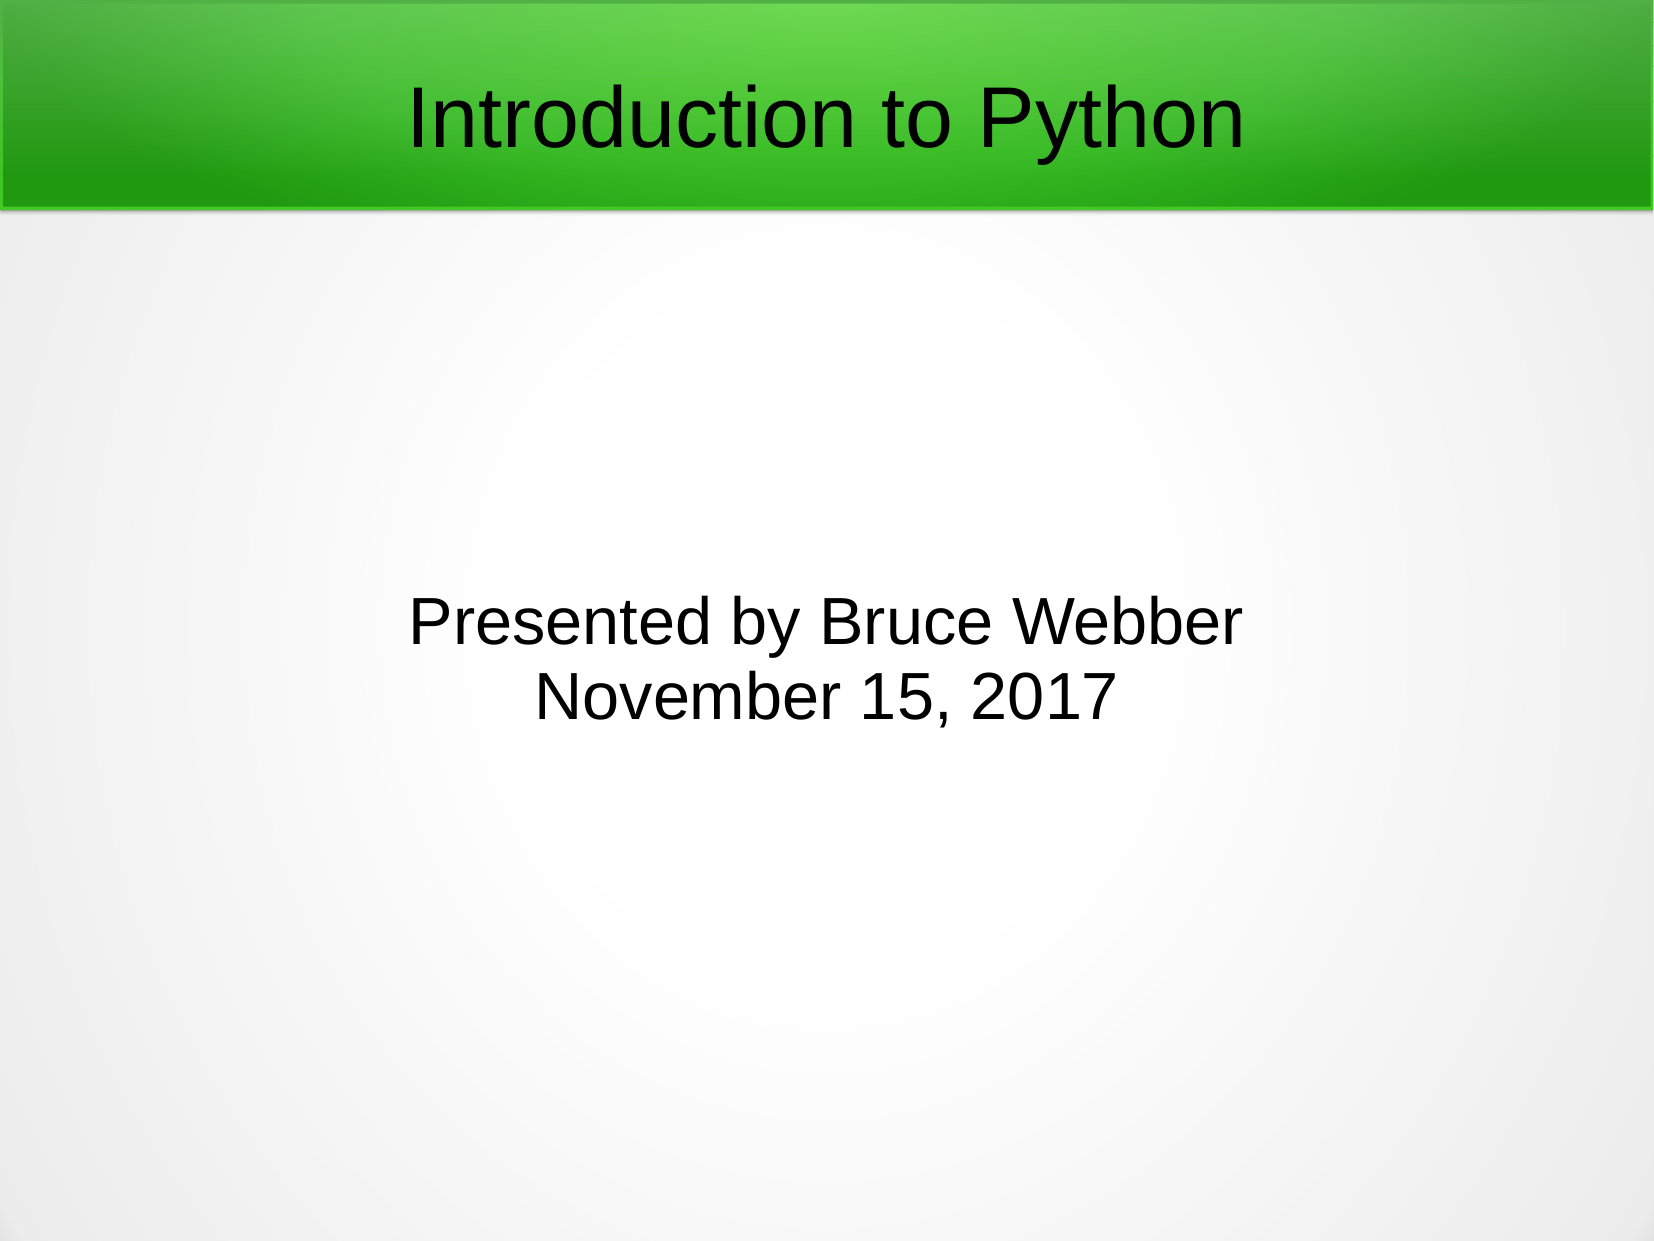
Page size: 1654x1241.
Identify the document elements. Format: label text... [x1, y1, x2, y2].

subtitle Presented by Bruce Webber November 15, 2017 [82, 299, 1571, 1019]
title Introduction to Python [82, 47, 1571, 189]
